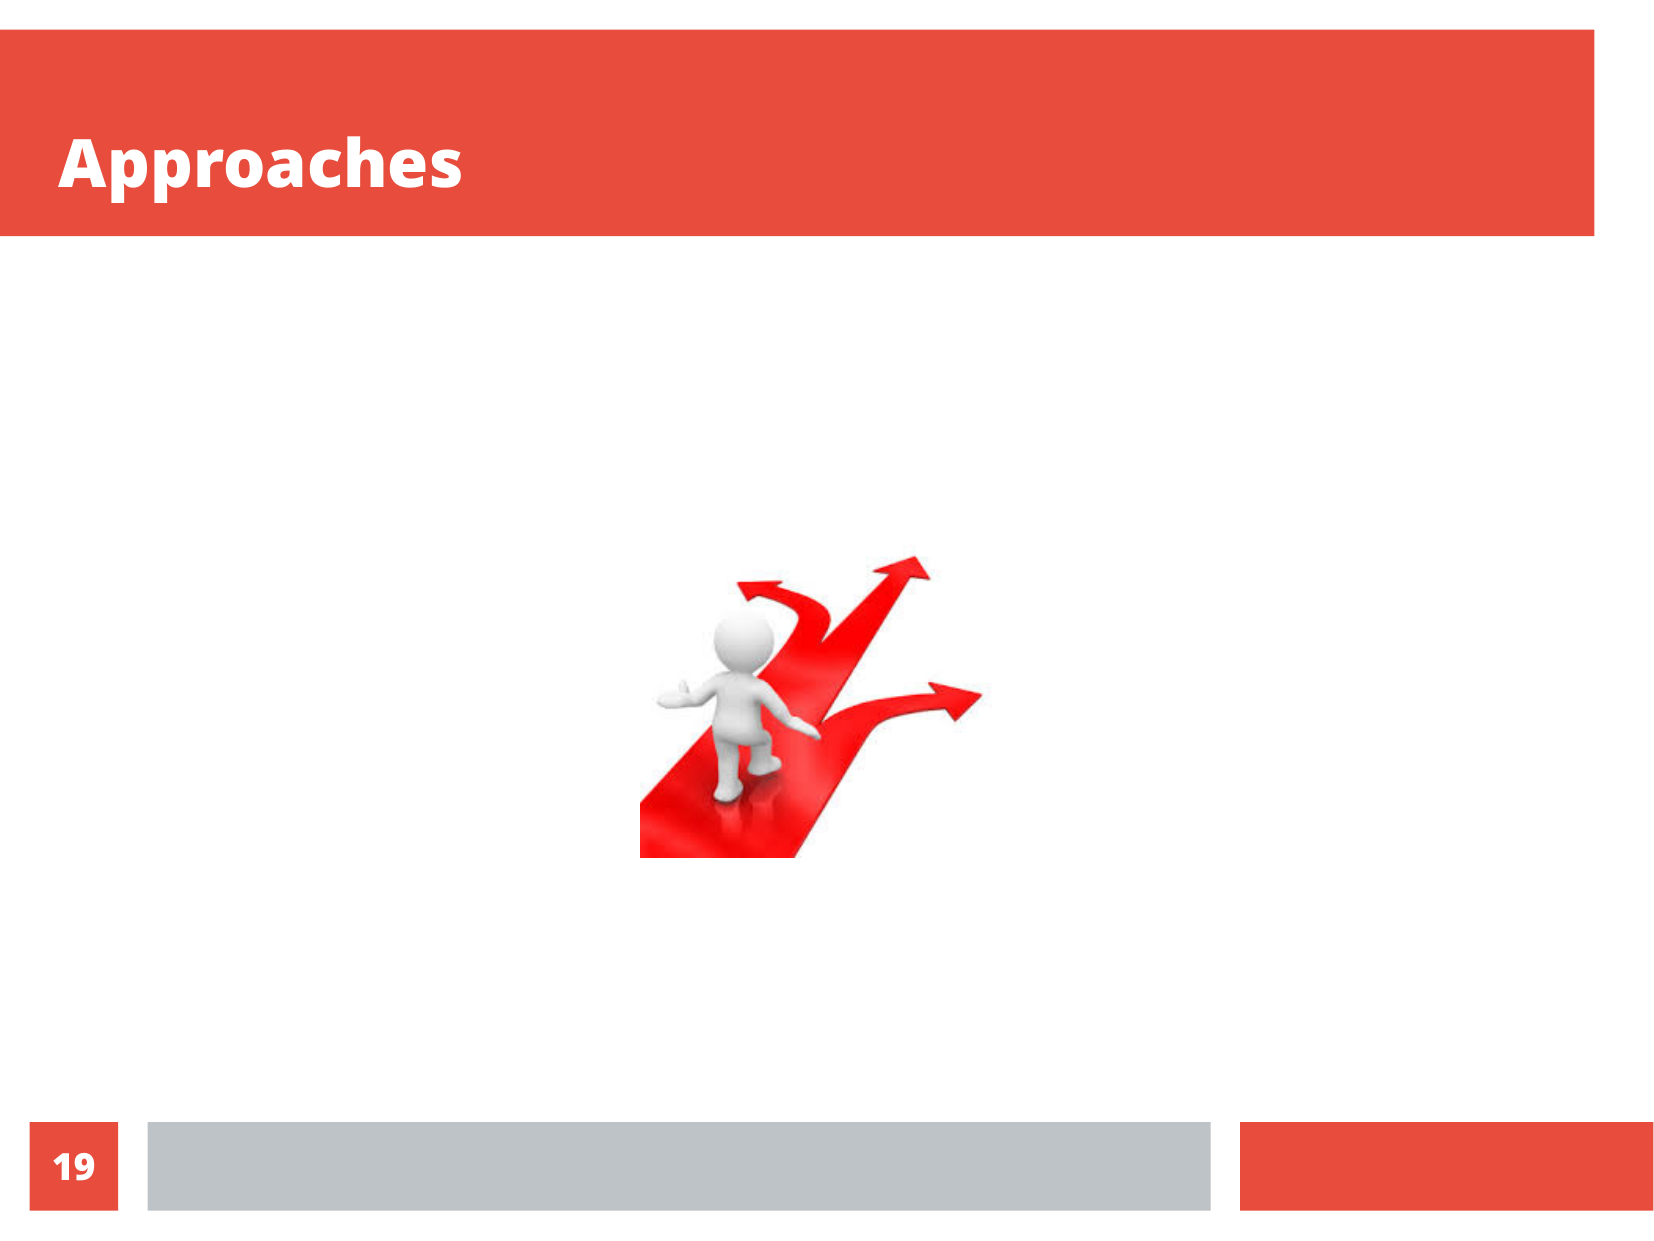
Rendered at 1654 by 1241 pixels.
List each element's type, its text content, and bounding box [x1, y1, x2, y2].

title Approaches [59, 59, 1595, 207]
picture [640, 507, 993, 858]
